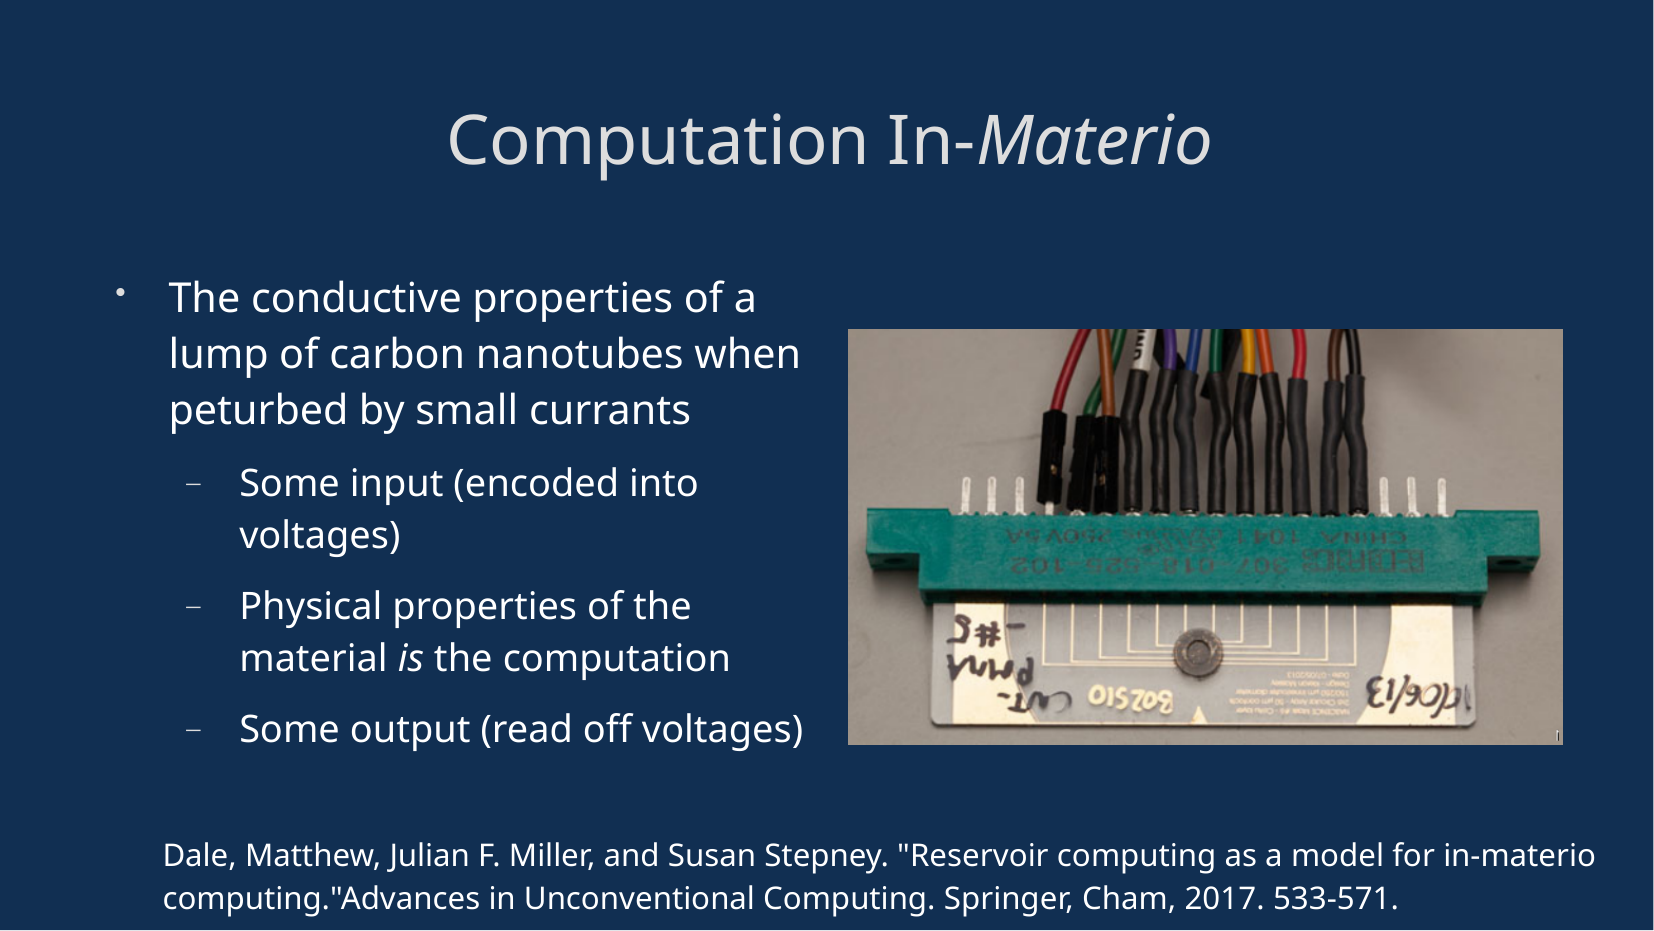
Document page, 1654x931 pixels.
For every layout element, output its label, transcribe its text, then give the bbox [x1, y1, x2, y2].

text_box Dale, Matthew, Julian F. Miller, and Susan Stepney. "Reservoir computing as a model for in-materio computing."Advances in Unconventional Computing. Springer, Cham, 2017. 533-571. [147, 825, 1507, 916]
list The conductive properties of a lump of carbon nanotubes when peturbed by small currants Some input (encoded into voltages) Physical properties of the material is the computation Some output (read off voltages) [97, 268, 813, 806]
picture [848, 329, 1563, 745]
title Computation In-Materio [97, 56, 1563, 220]
